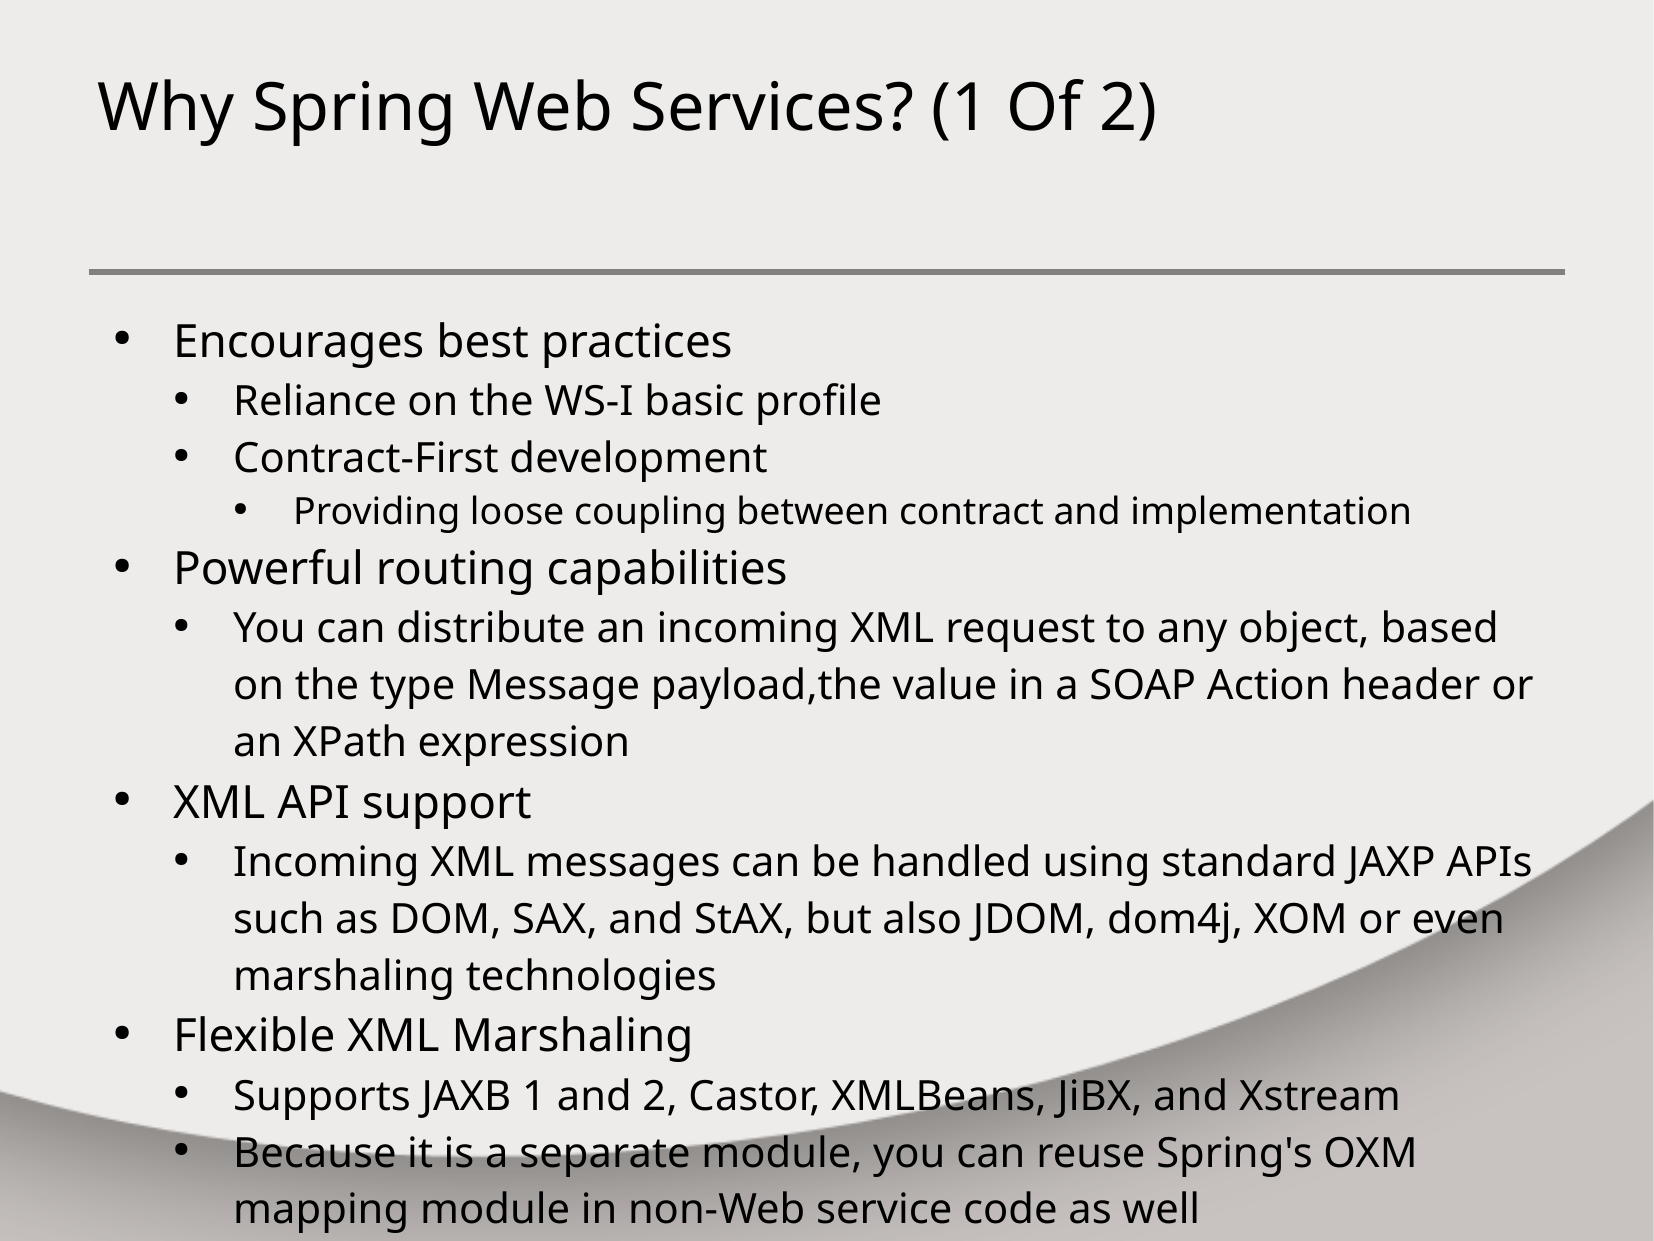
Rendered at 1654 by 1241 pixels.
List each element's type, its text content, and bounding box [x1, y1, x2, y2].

title Why Spring Web Services? (1 Of 2) [97, 75, 1561, 226]
text_box Encourages best practices Reliance on the WS-I basic profile Contract-First development Providing loose coupling between contract and implementation Powerful routing capabilities You can distribute an incoming XML request to any object, based on the type Message payload,the value in a SOAP Action header or an XPath expression XML API support Incoming XML messages can be handled using standard JAXP APIs such as DOM, SAX, and StAX, but also JDOM, dom4j, XOM or even marshaling technologies Flexible XML Marshaling Supports JAXB 1 and 2, Castor, XMLBeans, JiBX, and Xstream Because it is a separate module, you can reuse Spring's OXM mapping module in non-Web service code as well [98, 300, 1561, 1163]
picture [0, 0, 1654, 1241]
